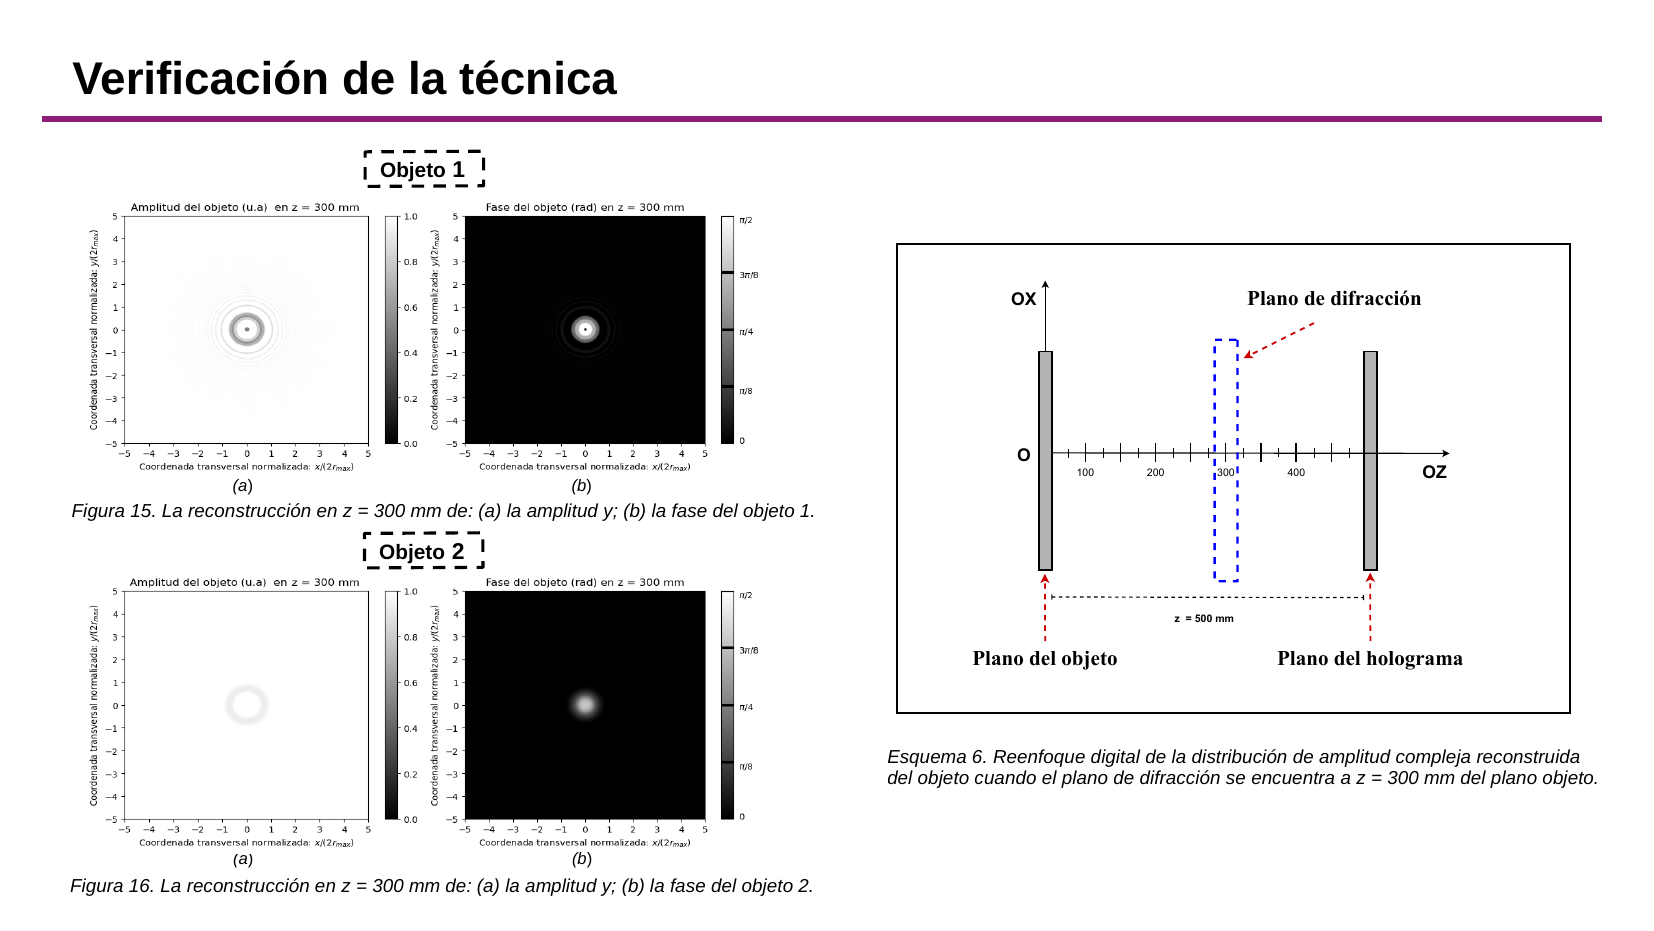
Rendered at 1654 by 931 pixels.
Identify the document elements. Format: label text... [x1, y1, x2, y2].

text_box Figura 15. La reconstrucción en z = 300 mm de: (a) la amplitud y; (b) la fase del objeto 1. [41, 493, 855, 554]
picture [82, 196, 765, 478]
picture [82, 572, 765, 854]
text_box (b) [421, 841, 743, 868]
text_box Figura 16. La reconstrucción en z = 300 mm de: (a) la amplitud y; (b) la fase del objeto 2. [39, 868, 853, 931]
title Verificación de la técnica [72, 18, 1654, 140]
text_box Objeto 1 [365, 148, 492, 190]
picture [891, 236, 1578, 724]
text_box Esquema 6. Reenfoque digital de la distribución de amplitud compleja reconstruida del objeto cuando el plano de difracción se encuentra a z = 300 mm del plano objeto. [872, 739, 1621, 818]
text_box (a) [82, 478, 404, 493]
text_box Objeto 2 [364, 531, 491, 593]
text_box (b) [421, 478, 743, 493]
text_box (a) [82, 854, 404, 868]
